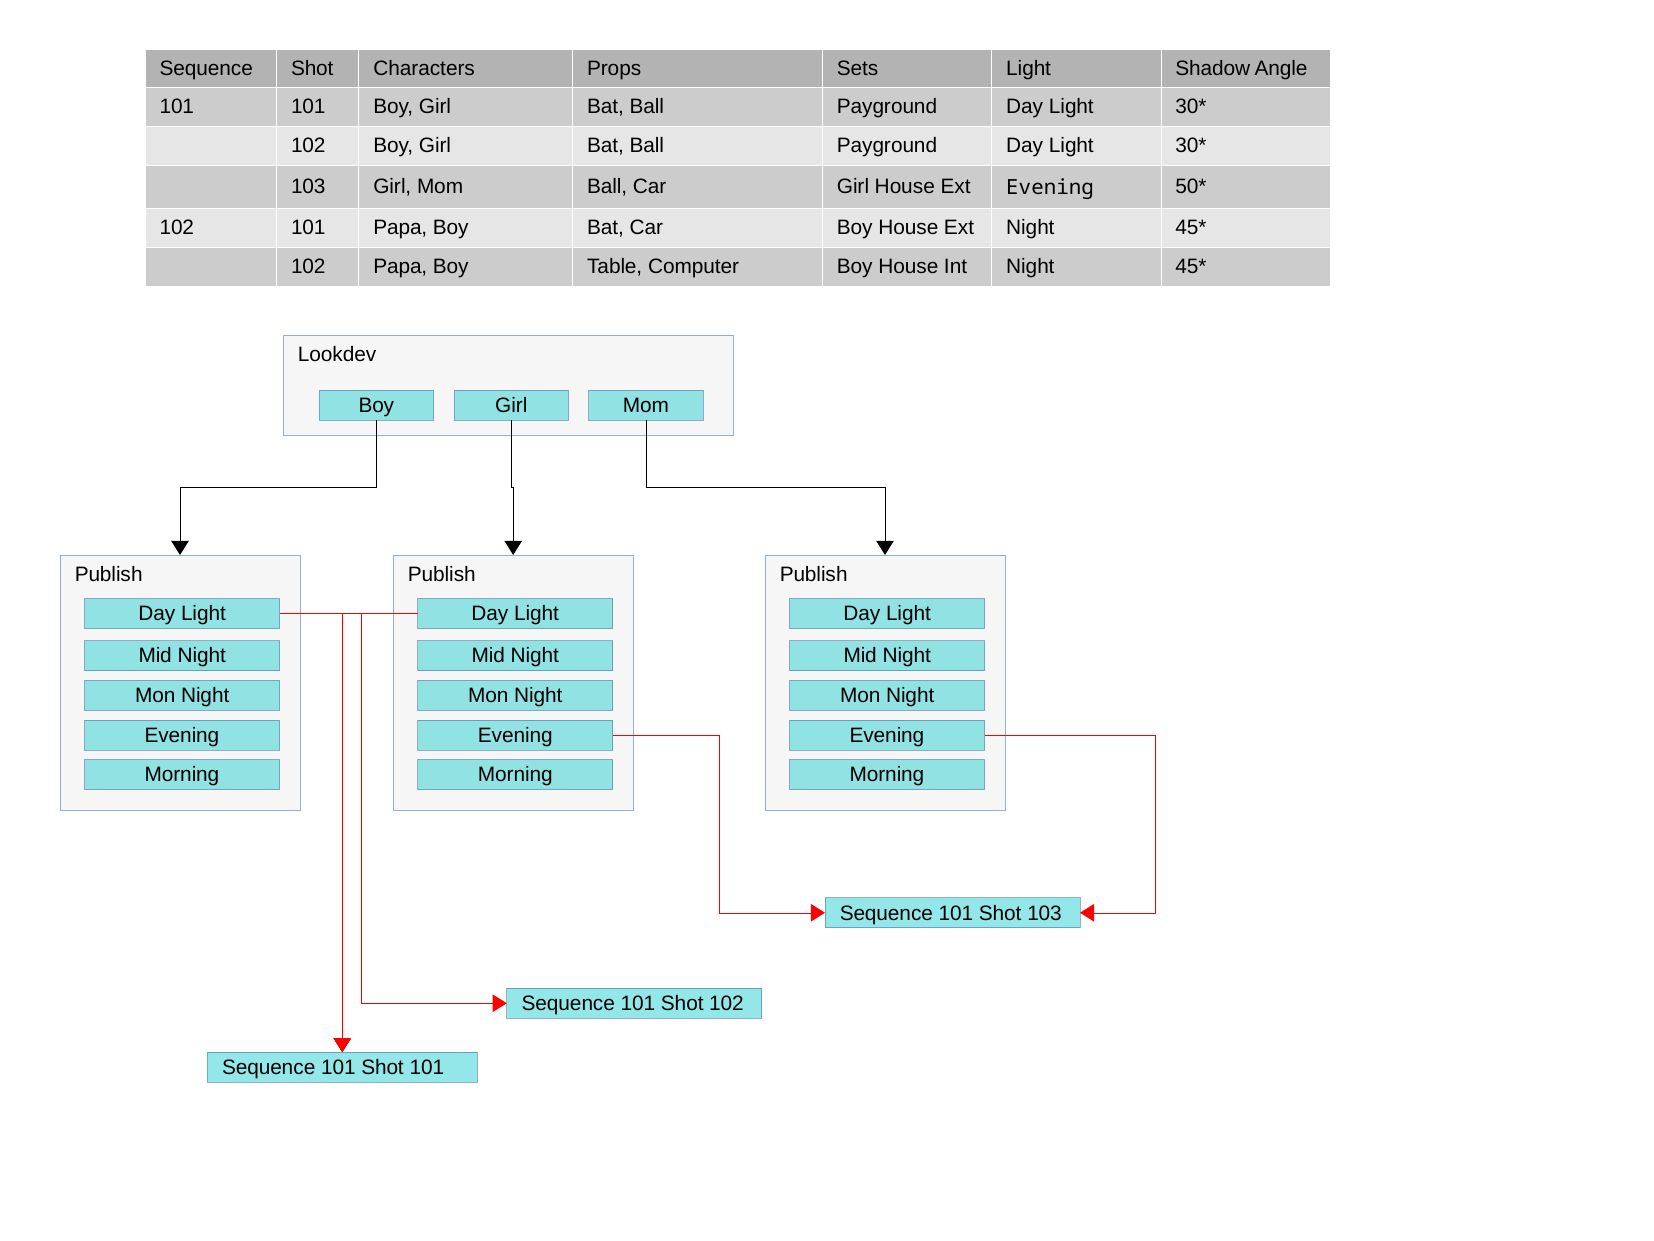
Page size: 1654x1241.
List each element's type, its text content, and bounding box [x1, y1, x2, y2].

text_box Mid Night [789, 640, 985, 671]
table_cell Girl, Mom [359, 166, 572, 208]
table_header Shot [277, 50, 358, 87]
text_box Mid Night [84, 640, 280, 671]
text_box Day Light [789, 598, 985, 629]
text_box Morning [789, 759, 985, 790]
table_cell Bat, Ball [573, 127, 822, 165]
table_cell 30* [1162, 88, 1330, 126]
table_cell 50* [1162, 166, 1330, 208]
table_header Sequence [146, 50, 276, 87]
table_cell [146, 127, 276, 165]
table_cell Boy House Ext [823, 209, 991, 247]
table_cell Payground [823, 88, 991, 126]
text_box Day Light [84, 598, 280, 629]
text_box Girl [454, 390, 569, 421]
table_cell [146, 248, 276, 286]
table_header Sets [823, 50, 991, 87]
table_cell 45* [1162, 209, 1330, 247]
table_cell Table, Computer [573, 248, 822, 286]
table_cell 103 [277, 166, 358, 208]
table_cell 45* [1162, 248, 1330, 286]
table_cell 102 [146, 209, 276, 247]
table_cell Evening [992, 166, 1161, 208]
table_cell Payground [823, 127, 991, 165]
table_cell 30* [1162, 127, 1330, 165]
table_cell Night [992, 209, 1161, 247]
text_box Mon Night [789, 680, 985, 711]
text_box Boy [319, 390, 434, 421]
table_cell Girl House Ext [823, 166, 991, 208]
text_box Day Light [417, 598, 613, 629]
table_cell Papa, Boy [359, 209, 572, 247]
table_cell Bat, Ball [573, 88, 822, 126]
text_box Mom [588, 390, 704, 421]
text_box Lookdev [283, 335, 734, 436]
table_cell 102 [277, 248, 358, 286]
text_box Evening [789, 720, 985, 751]
table_cell Day Light [992, 127, 1161, 165]
table_cell [146, 166, 276, 208]
text_box Publish [60, 555, 301, 811]
text_box Sequence 101 Shot 102 [506, 988, 762, 1019]
text_box Evening [84, 720, 280, 751]
table_cell Night [992, 248, 1161, 286]
text_box Morning [417, 759, 613, 790]
text_box Publish [393, 555, 634, 811]
table_cell Ball, Car [573, 166, 822, 208]
table_cell 101 [146, 88, 276, 126]
text_box Morning [84, 759, 280, 790]
table_cell Boy, Girl [359, 127, 572, 165]
table_header Characters [359, 50, 572, 87]
table_cell Bat, Car [573, 209, 822, 247]
table_header Props [573, 50, 822, 87]
text_box Mon Night [84, 680, 280, 711]
table_cell Day Light [992, 88, 1161, 126]
text_box Mon Night [417, 680, 613, 711]
text_box Mid Night [417, 640, 613, 671]
table_header Light [992, 50, 1161, 87]
text_box Sequence 101 Shot 103 [825, 897, 1081, 928]
text_box Publish [765, 555, 1006, 811]
table_cell Boy, Girl [359, 88, 572, 126]
table_cell 101 [277, 88, 358, 126]
text_box Evening [417, 720, 613, 751]
table_cell Boy House Int [823, 248, 991, 286]
table_header Shadow Angle [1162, 50, 1330, 87]
table_cell 101 [277, 209, 358, 247]
table_cell Papa, Boy [359, 248, 572, 286]
table_cell 102 [277, 127, 358, 165]
text_box Sequence 101 Shot 101 [207, 1052, 478, 1083]
